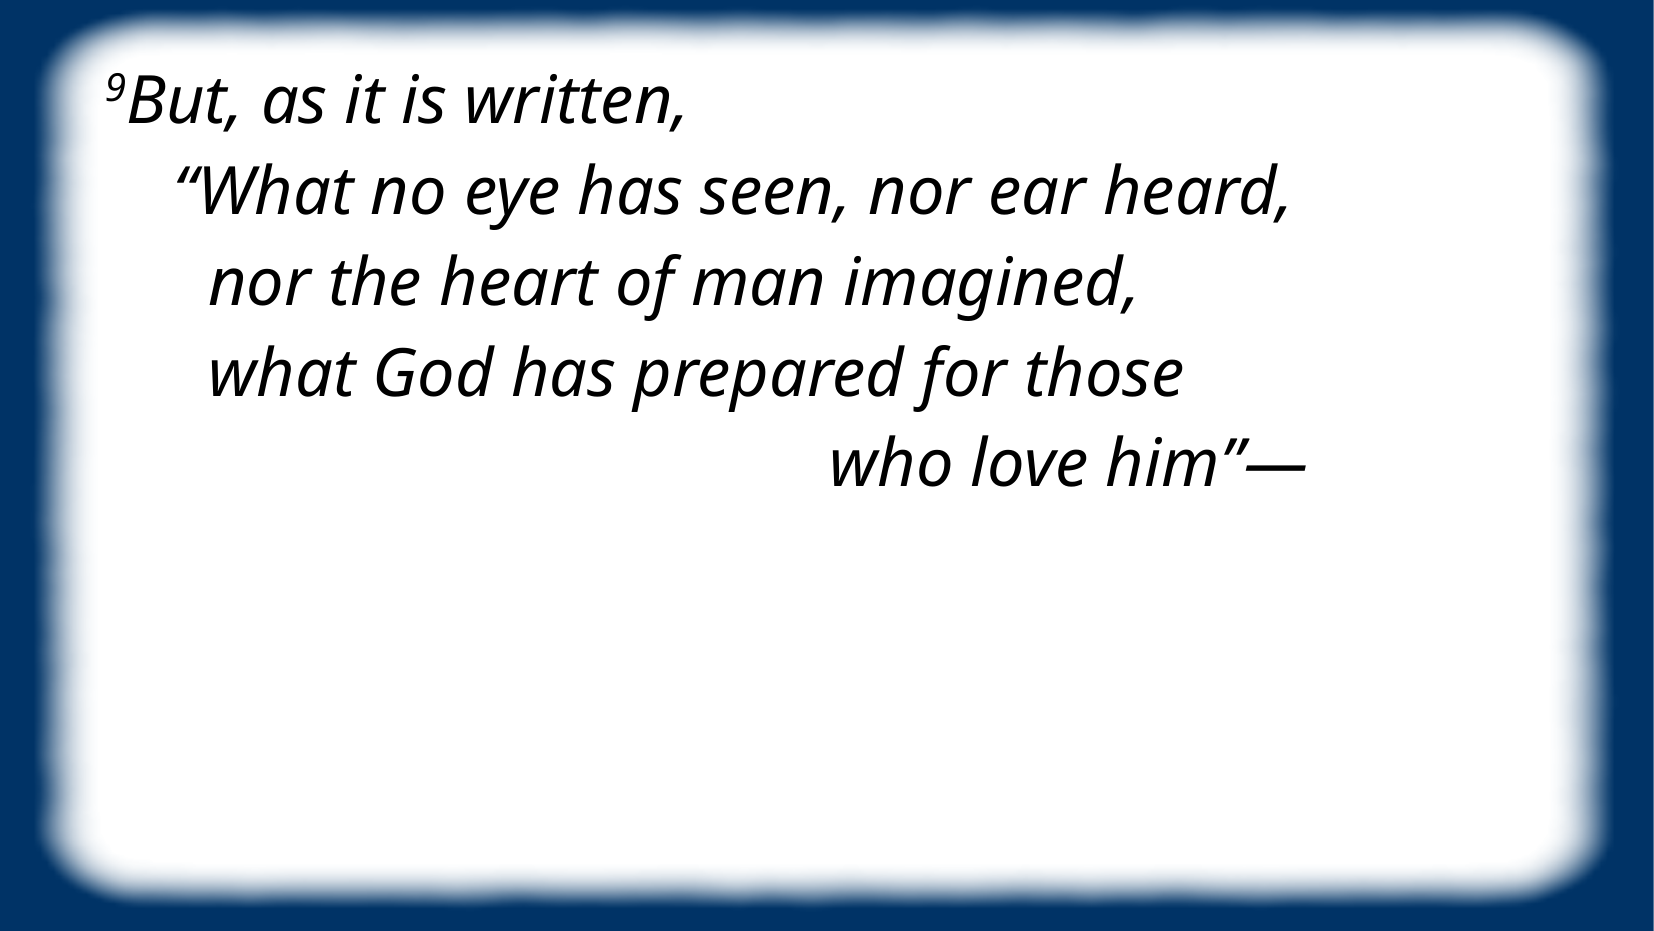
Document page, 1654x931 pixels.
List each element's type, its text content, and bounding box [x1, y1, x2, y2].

picture [0, 0, 1654, 931]
text_box 9But, as it is written, “What no eye has seen, nor ear heard, nor the heart of man imagined, what God has prepared for those who love him”— [90, 45, 1561, 504]
